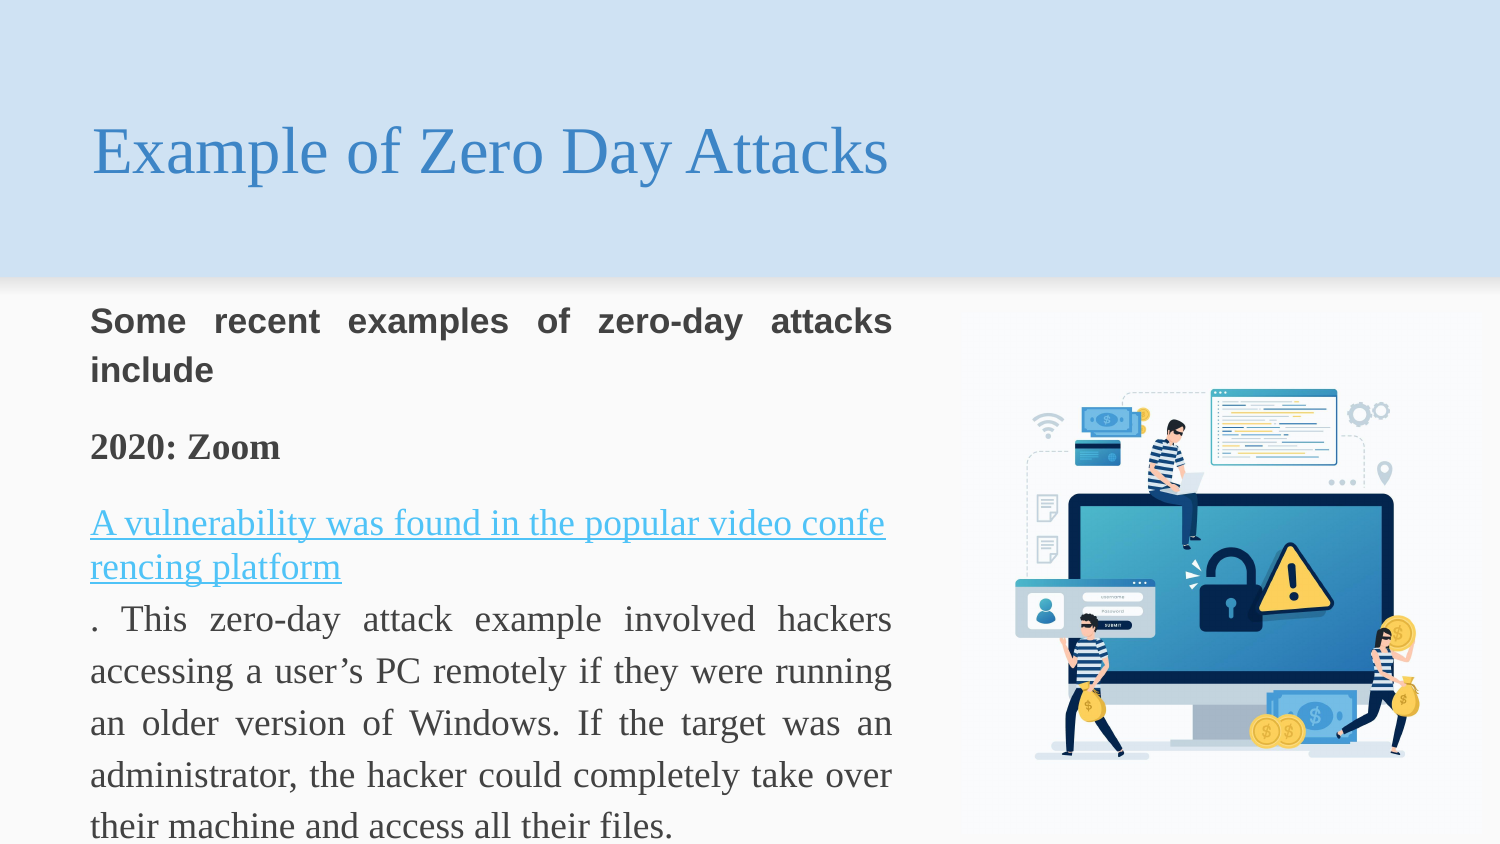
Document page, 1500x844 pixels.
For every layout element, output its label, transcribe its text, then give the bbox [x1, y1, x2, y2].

picture [961, 312, 1482, 834]
title Example of Zero Day Attacks [77, 75, 1426, 202]
text_box Some recent examples of zero-day attacks include 2020: Zoom A vulnerability was found in the popular video conferencing platform. This zero-day attack example involved hackers accessing a user’s PC remotely if they were running an older version of Windows. If the target was an administrator, the hacker could completely take over their machine and access all their files. [0, 277, 909, 844]
text_box [0, 0, 1500, 278]
